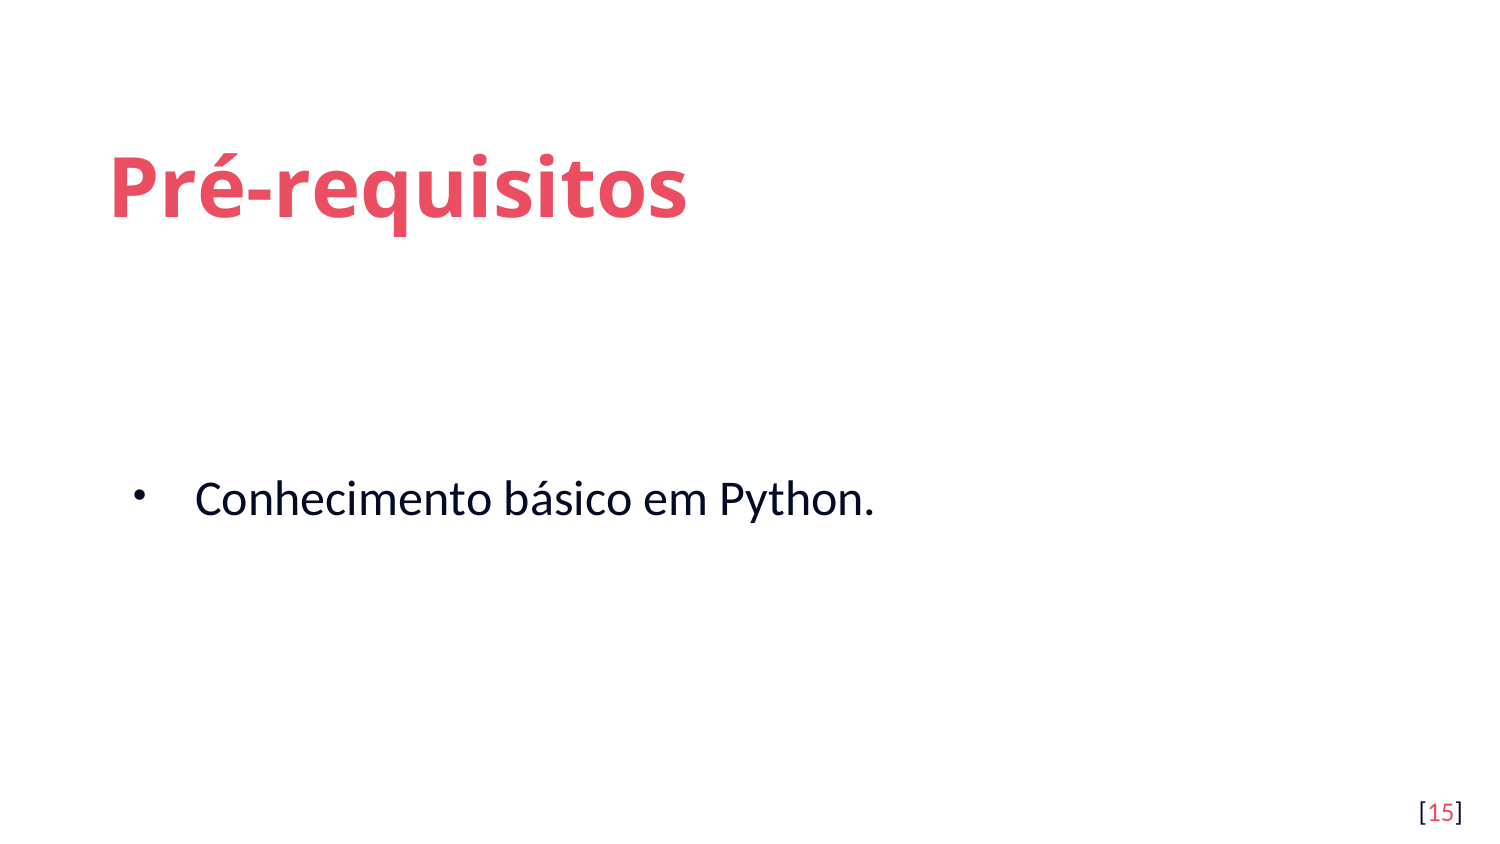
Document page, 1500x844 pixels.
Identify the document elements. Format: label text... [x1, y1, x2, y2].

slide_number [15] [1403, 779, 1494, 844]
text_box Pré-requisitos [92, 104, 1408, 243]
text_box Conhecimento básico em Python. [92, 243, 1408, 749]
